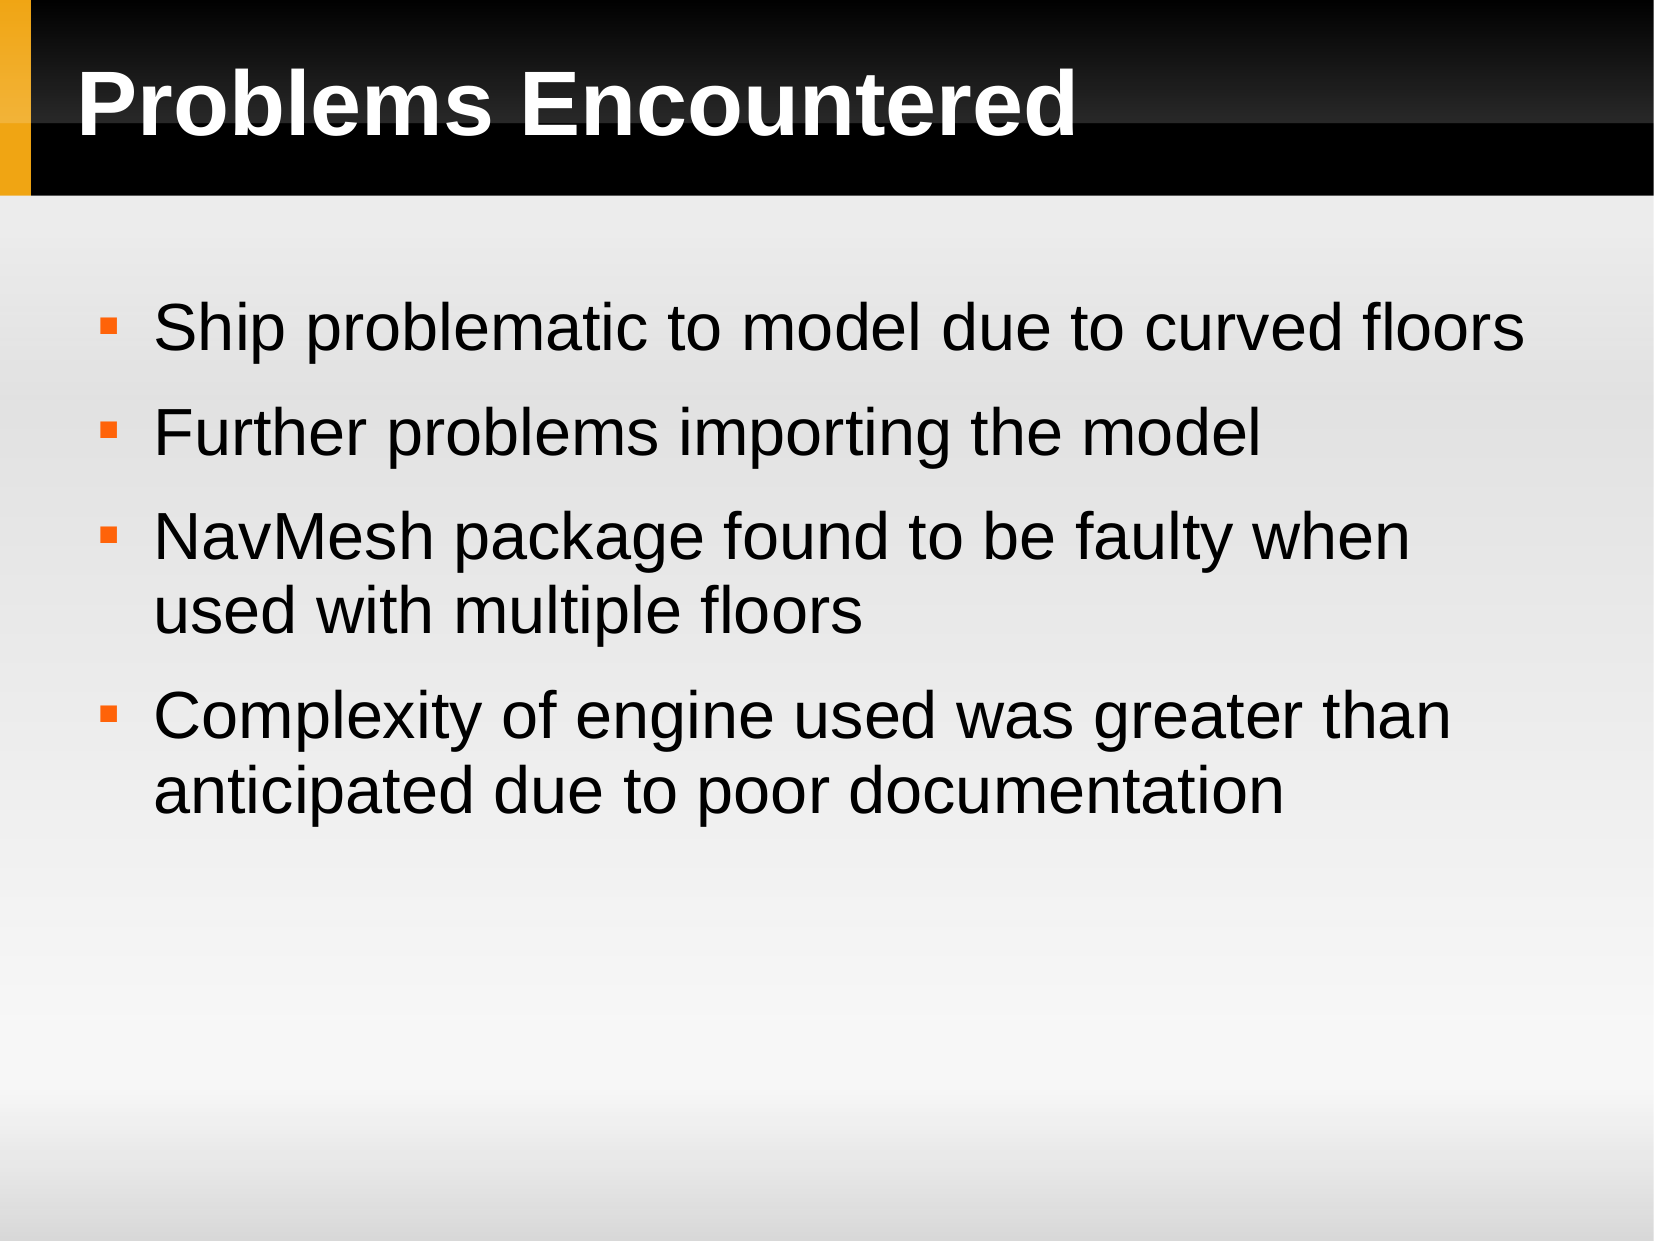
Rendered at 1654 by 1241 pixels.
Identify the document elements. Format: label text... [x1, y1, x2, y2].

list Ship problematic to model due to curved floors Further problems importing the model NavMesh package found to be faulty when used with multiple floors Complexity of engine used was greater than anticipated due to poor documentation [82, 290, 1571, 1109]
picture [0, 0, 1654, 1241]
title Problems Encountered [76, 0, 1565, 208]
